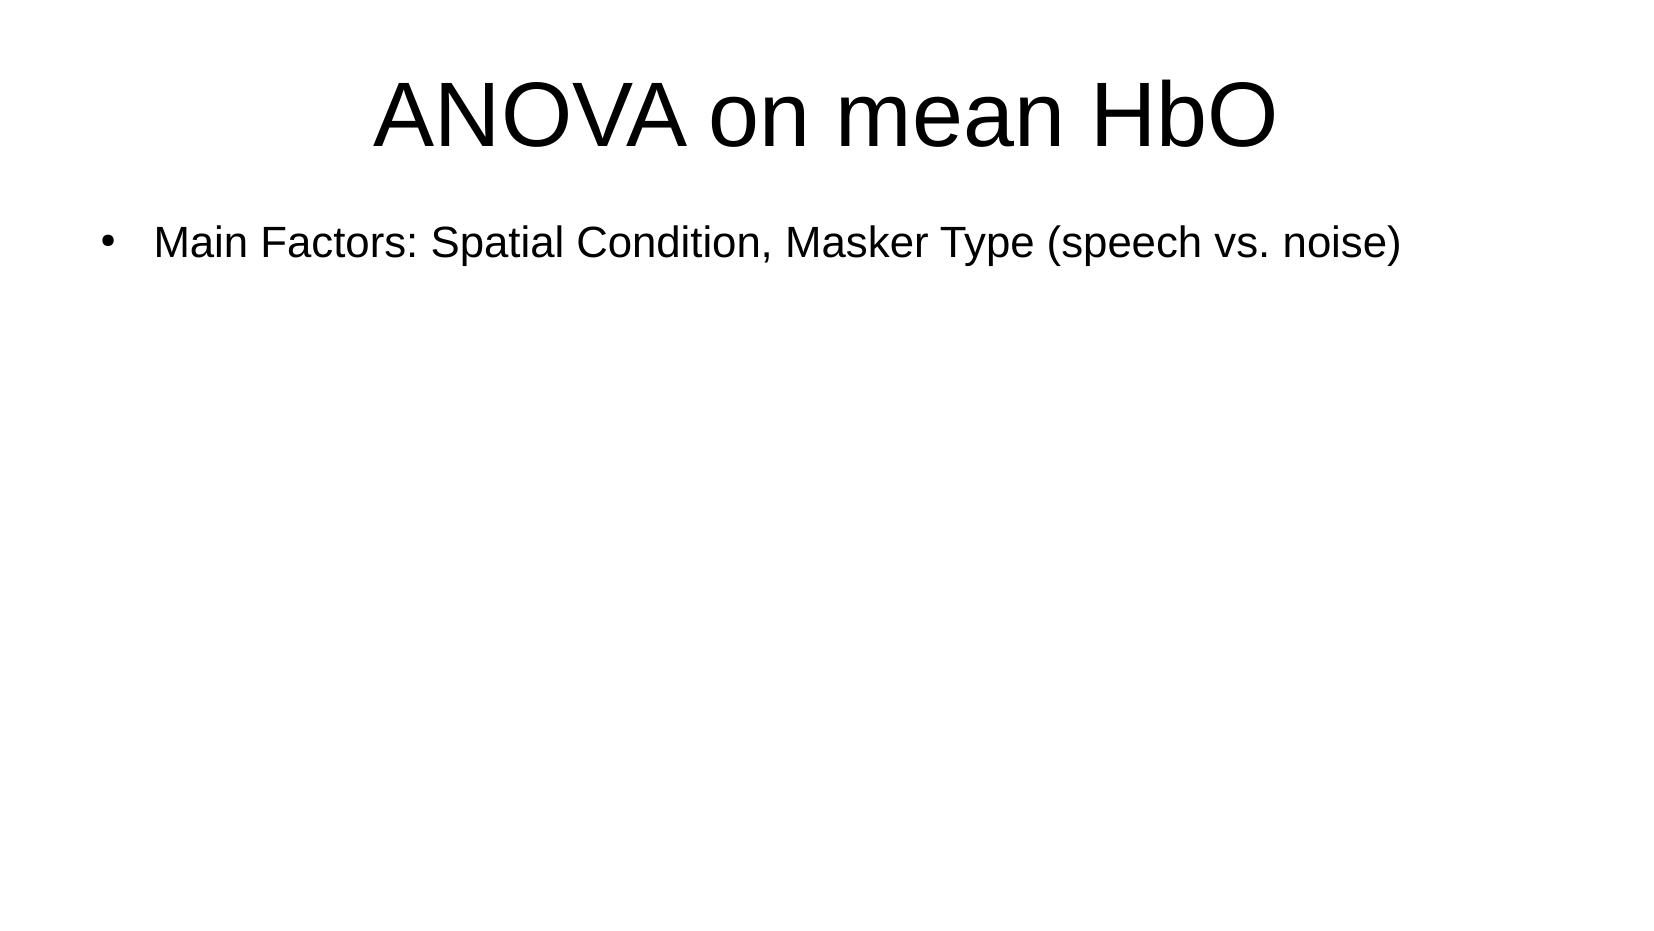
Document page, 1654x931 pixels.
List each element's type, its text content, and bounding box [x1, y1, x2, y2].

list Main Factors: Spatial Condition, Masker Type (speech vs. noise) [82, 217, 1571, 301]
title ANOVA on mean HbO [82, 37, 1571, 193]
